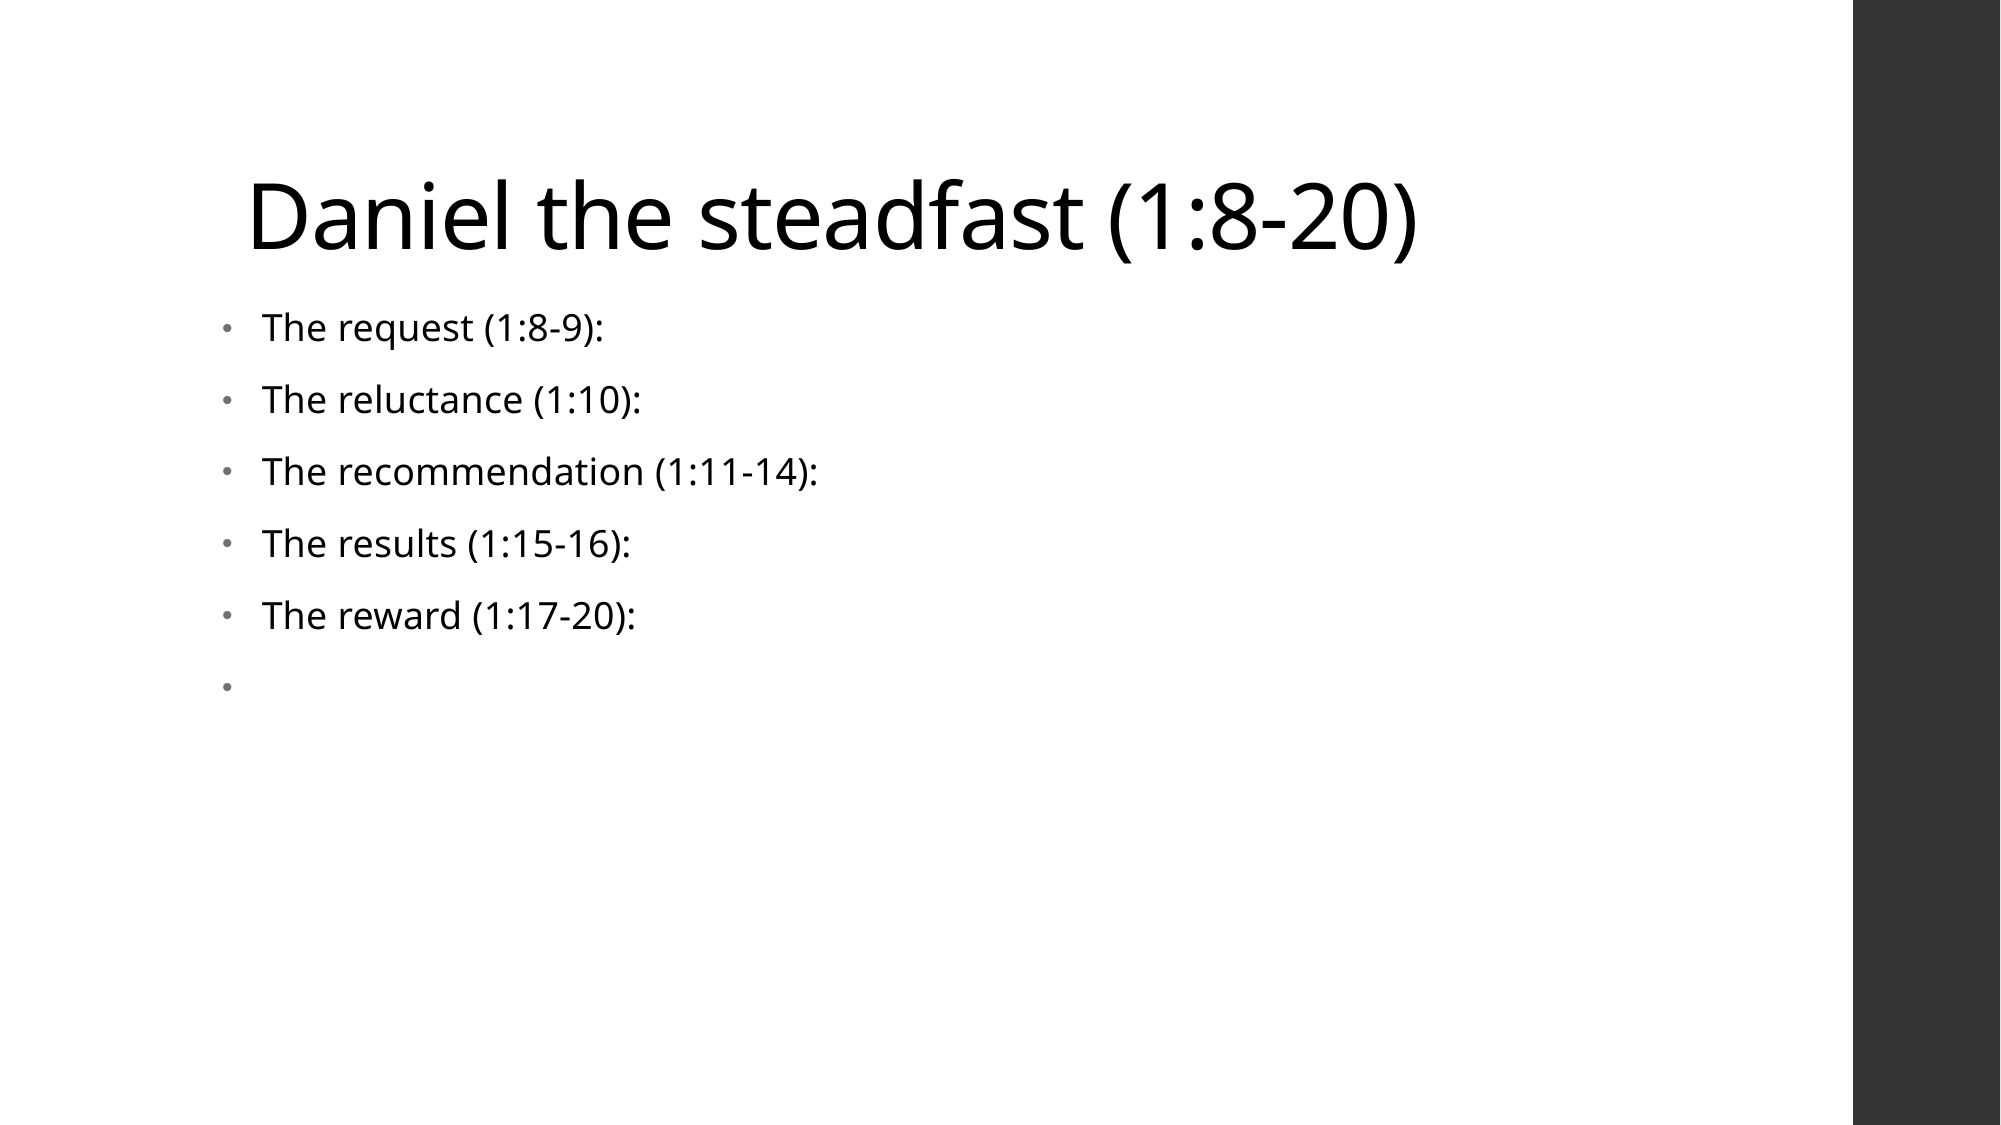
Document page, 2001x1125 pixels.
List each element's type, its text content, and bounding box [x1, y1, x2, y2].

title Daniel the steadfast (1:8-20) [206, 60, 1797, 278]
list The request (1:8-9): The reluctance (1:10): The recommendation (1:11-14): The results (1:15-16): The reward (1:17-20): [206, 299, 1617, 1014]
